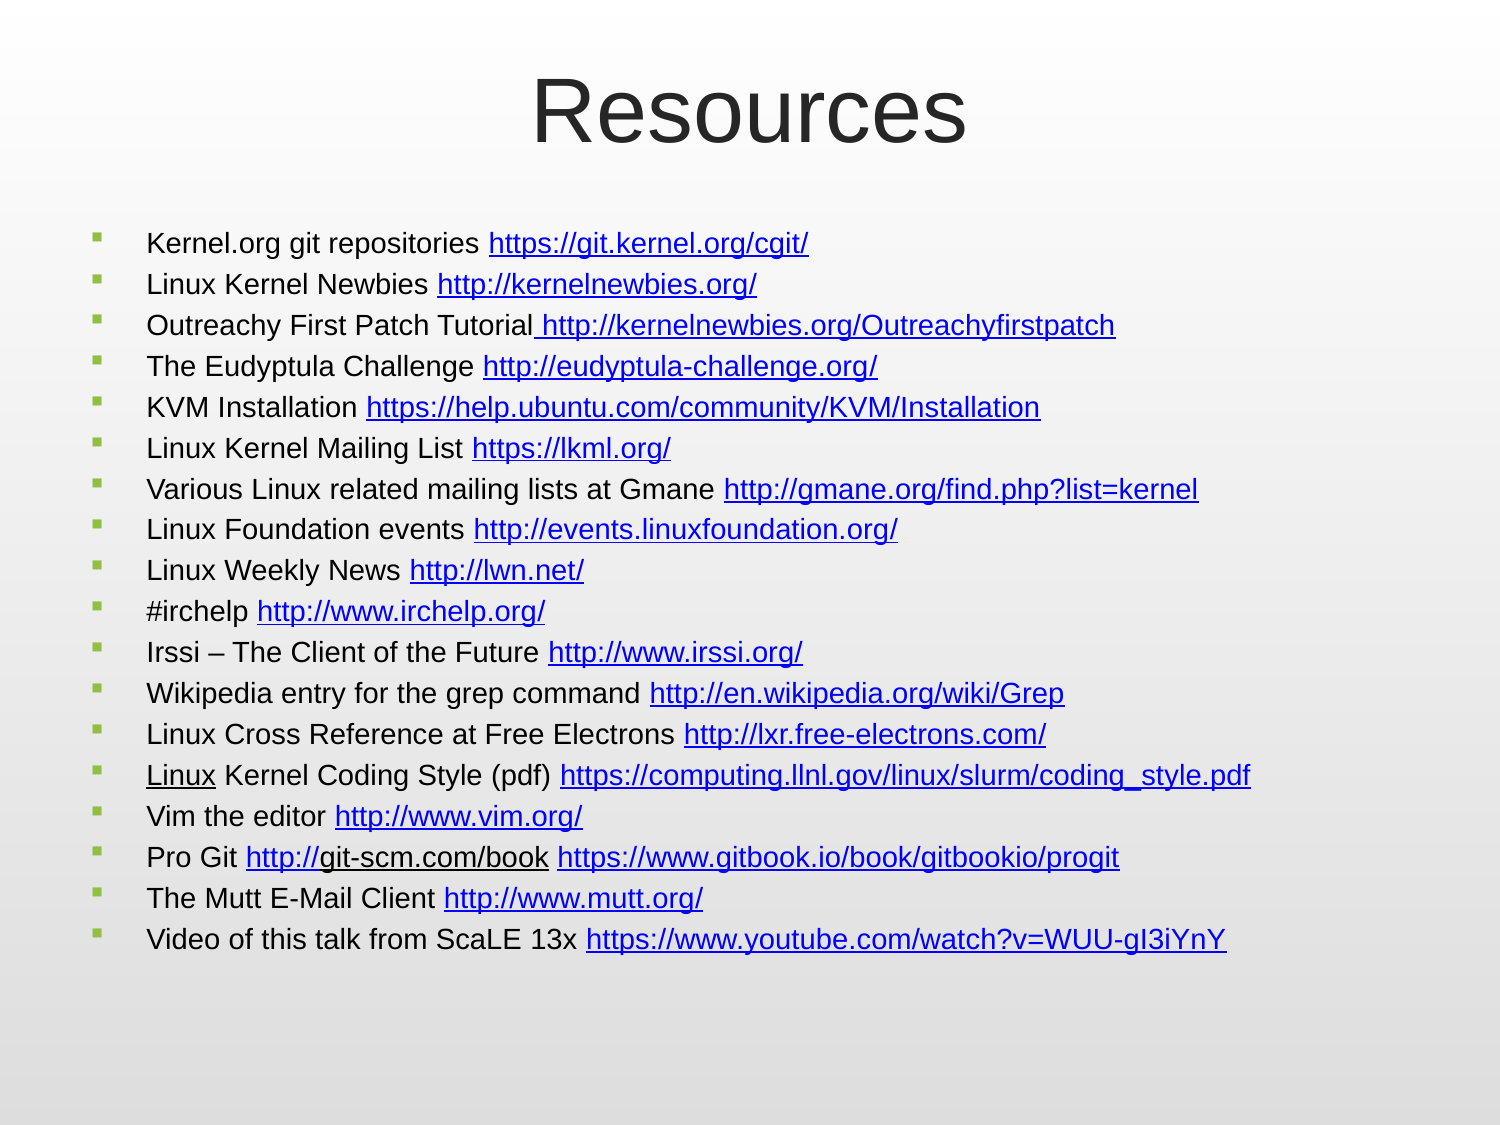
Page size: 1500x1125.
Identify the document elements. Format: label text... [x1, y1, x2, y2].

title Resources [75, 19, 1425, 191]
list Kernel.org git repositories https://git.kernel.org/cgit/ Linux Kernel Newbies http://kernelnewbies.org/ Outreachy First Patch Tutorial http://kernelnewbies.org/Outreachyfirstpatch The Eudyptula Challenge http://eudyptula-challenge.org/ KVM Installation https://help.ubuntu.com/community/KVM/Installation Linux Kernel Mailing List https://lkml.org/ Various Linux related mailing lists at Gmane http://gmane.org/find.php?list=kernel Linux Foundation events http://events.linuxfoundation.org/ Linux Weekly News http://lwn.net/ #irchelp http://www.irchelp.org/ Irssi – The Client of the Future http://www.irssi.org/ Wikipedia entry for the grep command http://en.wikipedia.org/wiki/Grep Linux Cross Reference at Free Electrons http://lxr.free-electrons.com/ Linux Kernel Coding Style (pdf) https://computing.llnl.gov/linux/slurm/coding_style.pdf Vim the editor http://www.vim.org/ Pro Git http://git-scm.com/book https://www.gitbook.io/book/gitbookio/progit The Mutt E-Mail Client http://www.mutt.org/ Video of this talk from ScaLE 13x https://www.youtube.com/watch?v=WUU-gI3iYnY [75, 216, 1425, 995]
